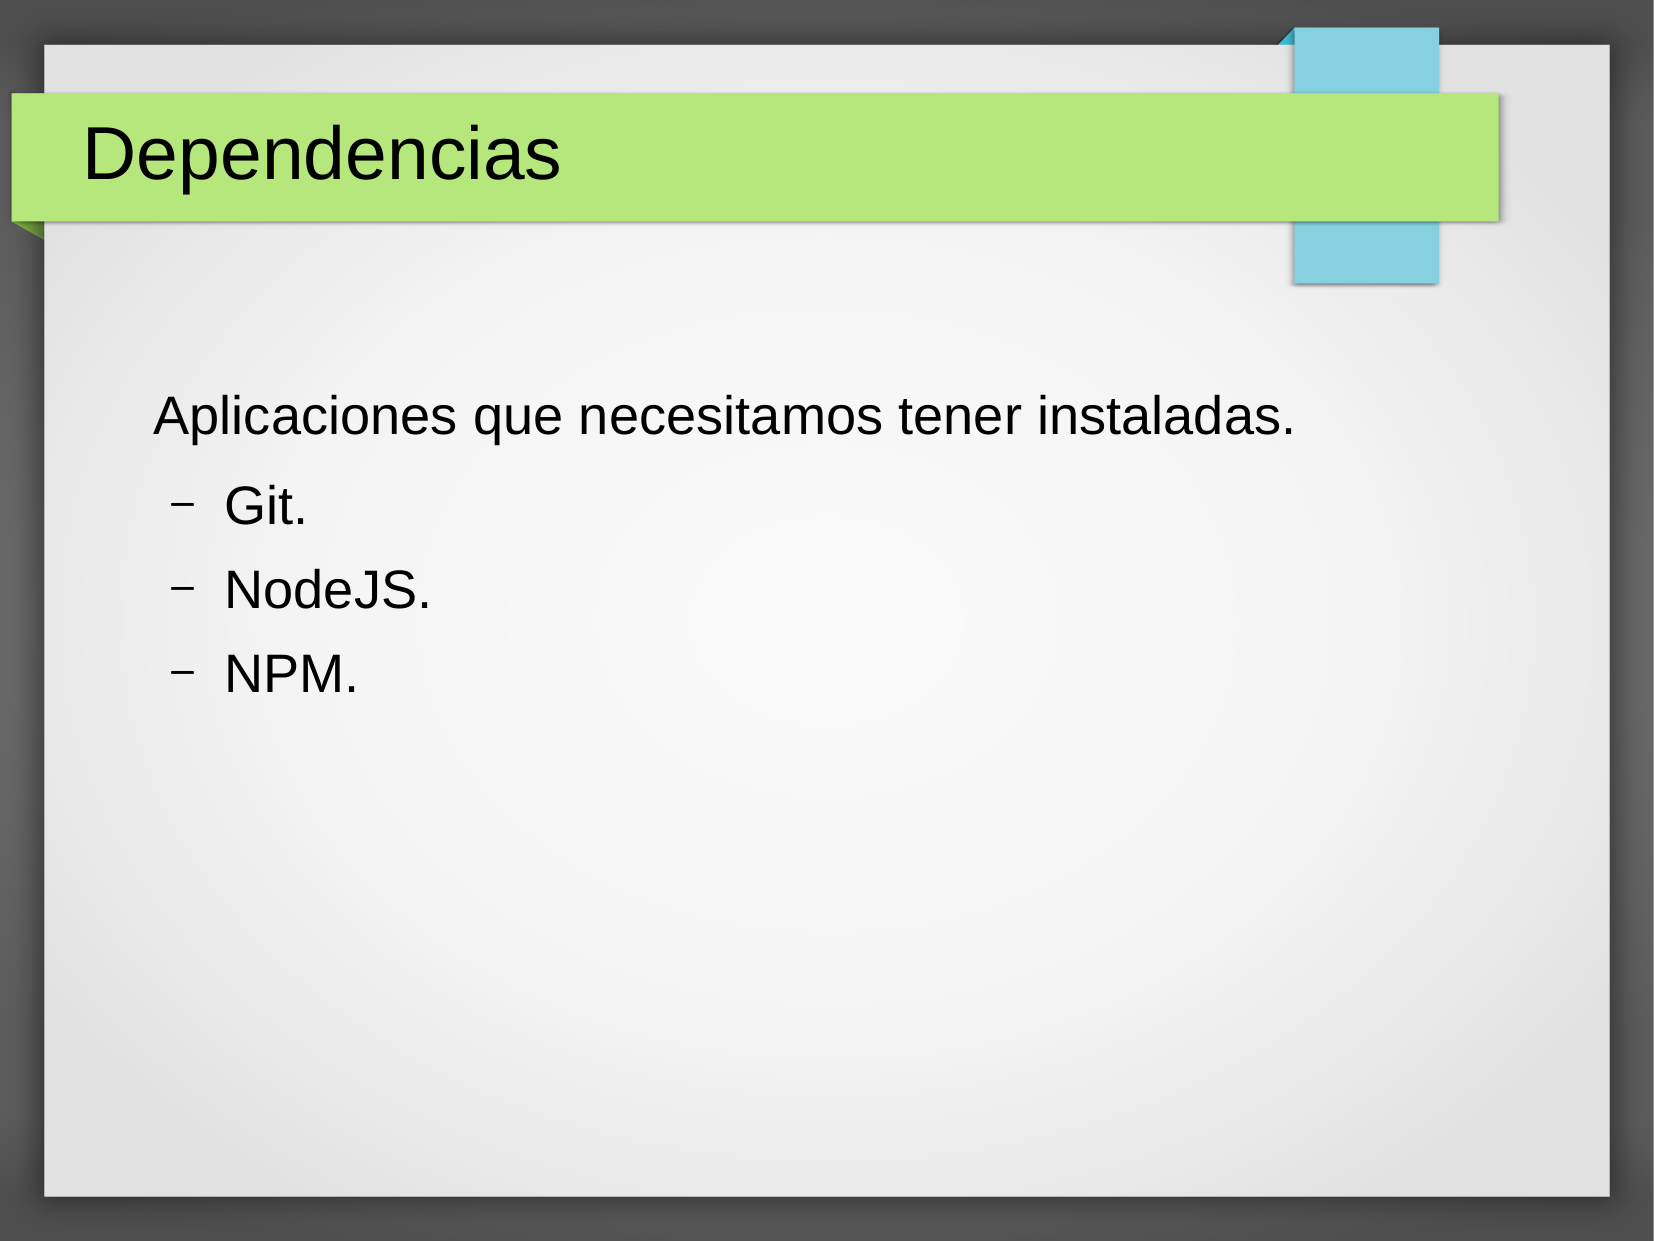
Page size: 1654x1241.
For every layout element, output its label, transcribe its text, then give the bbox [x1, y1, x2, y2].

picture [0, 0, 1654, 1241]
list Aplicaciones que necesitamos tener instaladas. Git. NodeJS. NPM. [82, 295, 1571, 1015]
title Dependencias [82, 94, 1264, 213]
